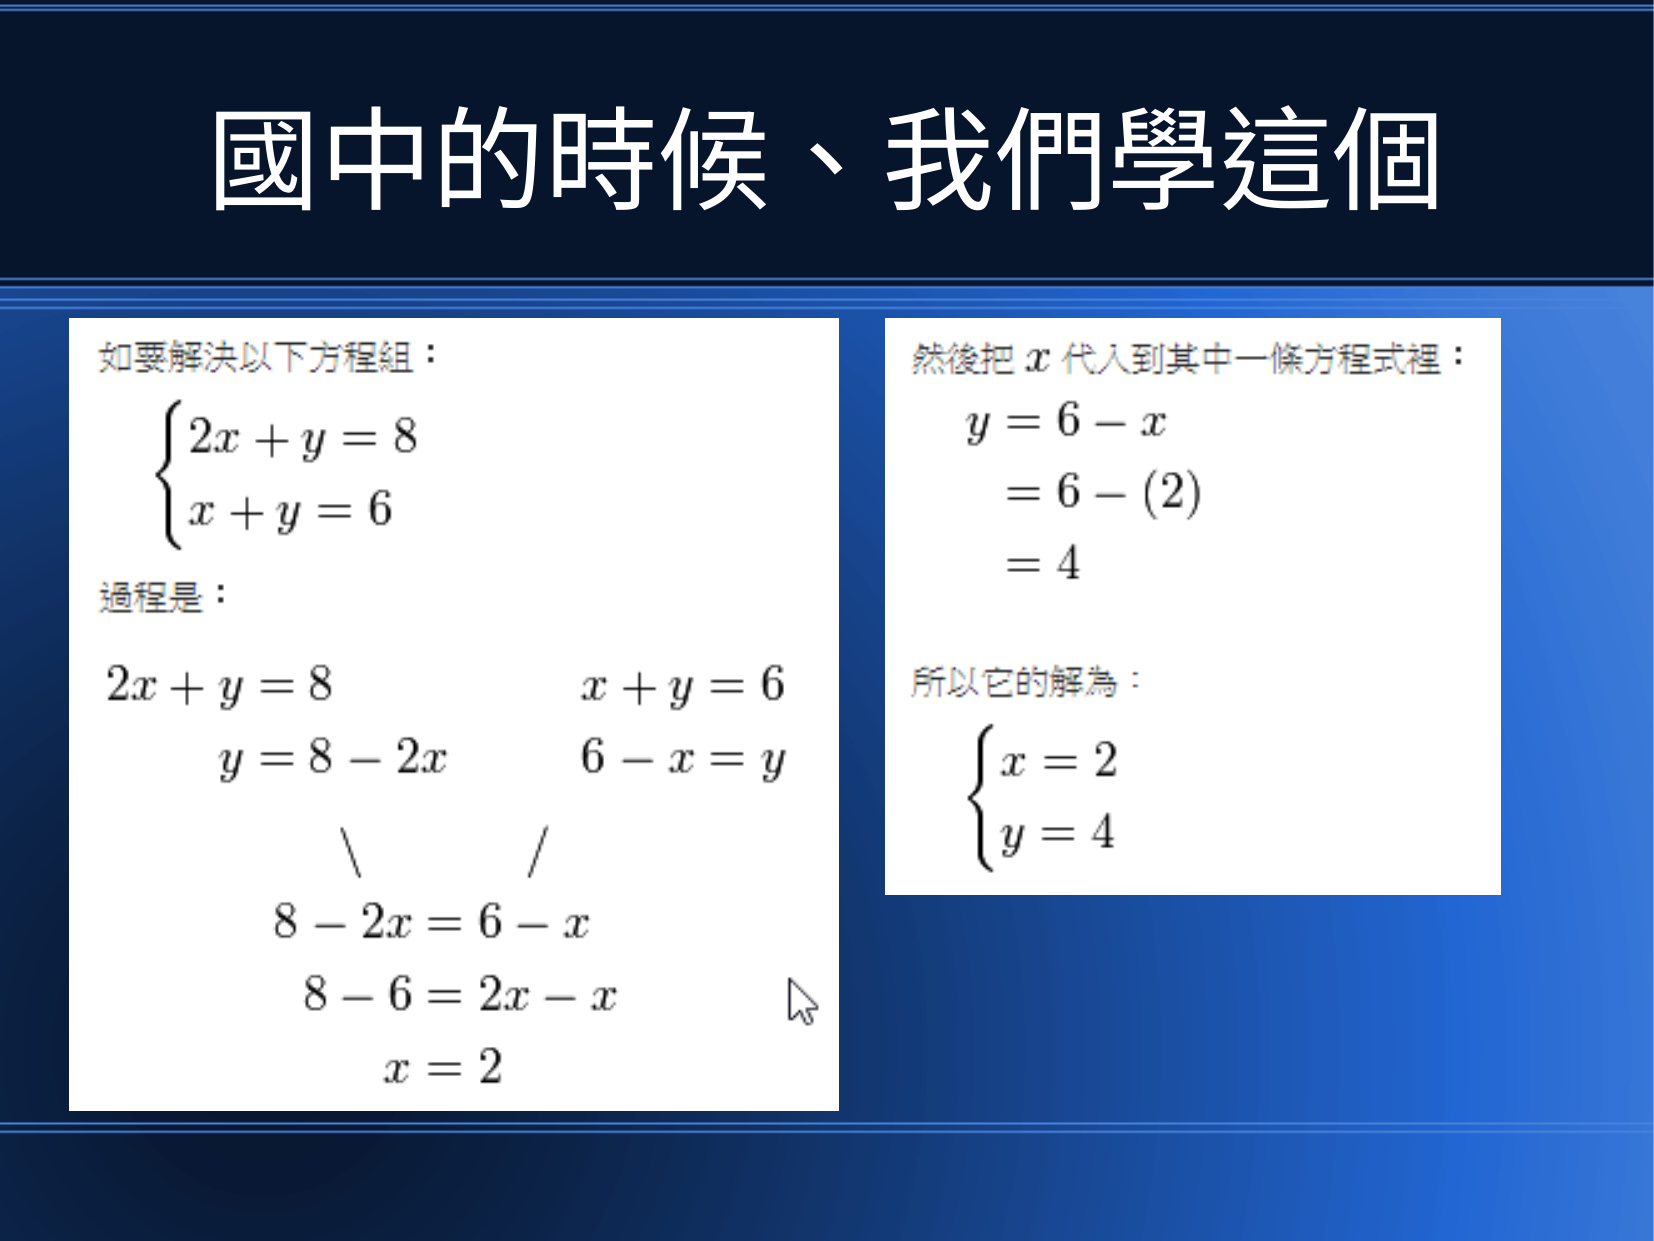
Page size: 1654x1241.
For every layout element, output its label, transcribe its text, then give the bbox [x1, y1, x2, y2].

title 國中的時候、我們學這個 [82, 49, 1571, 257]
picture [0, 0, 1654, 1241]
